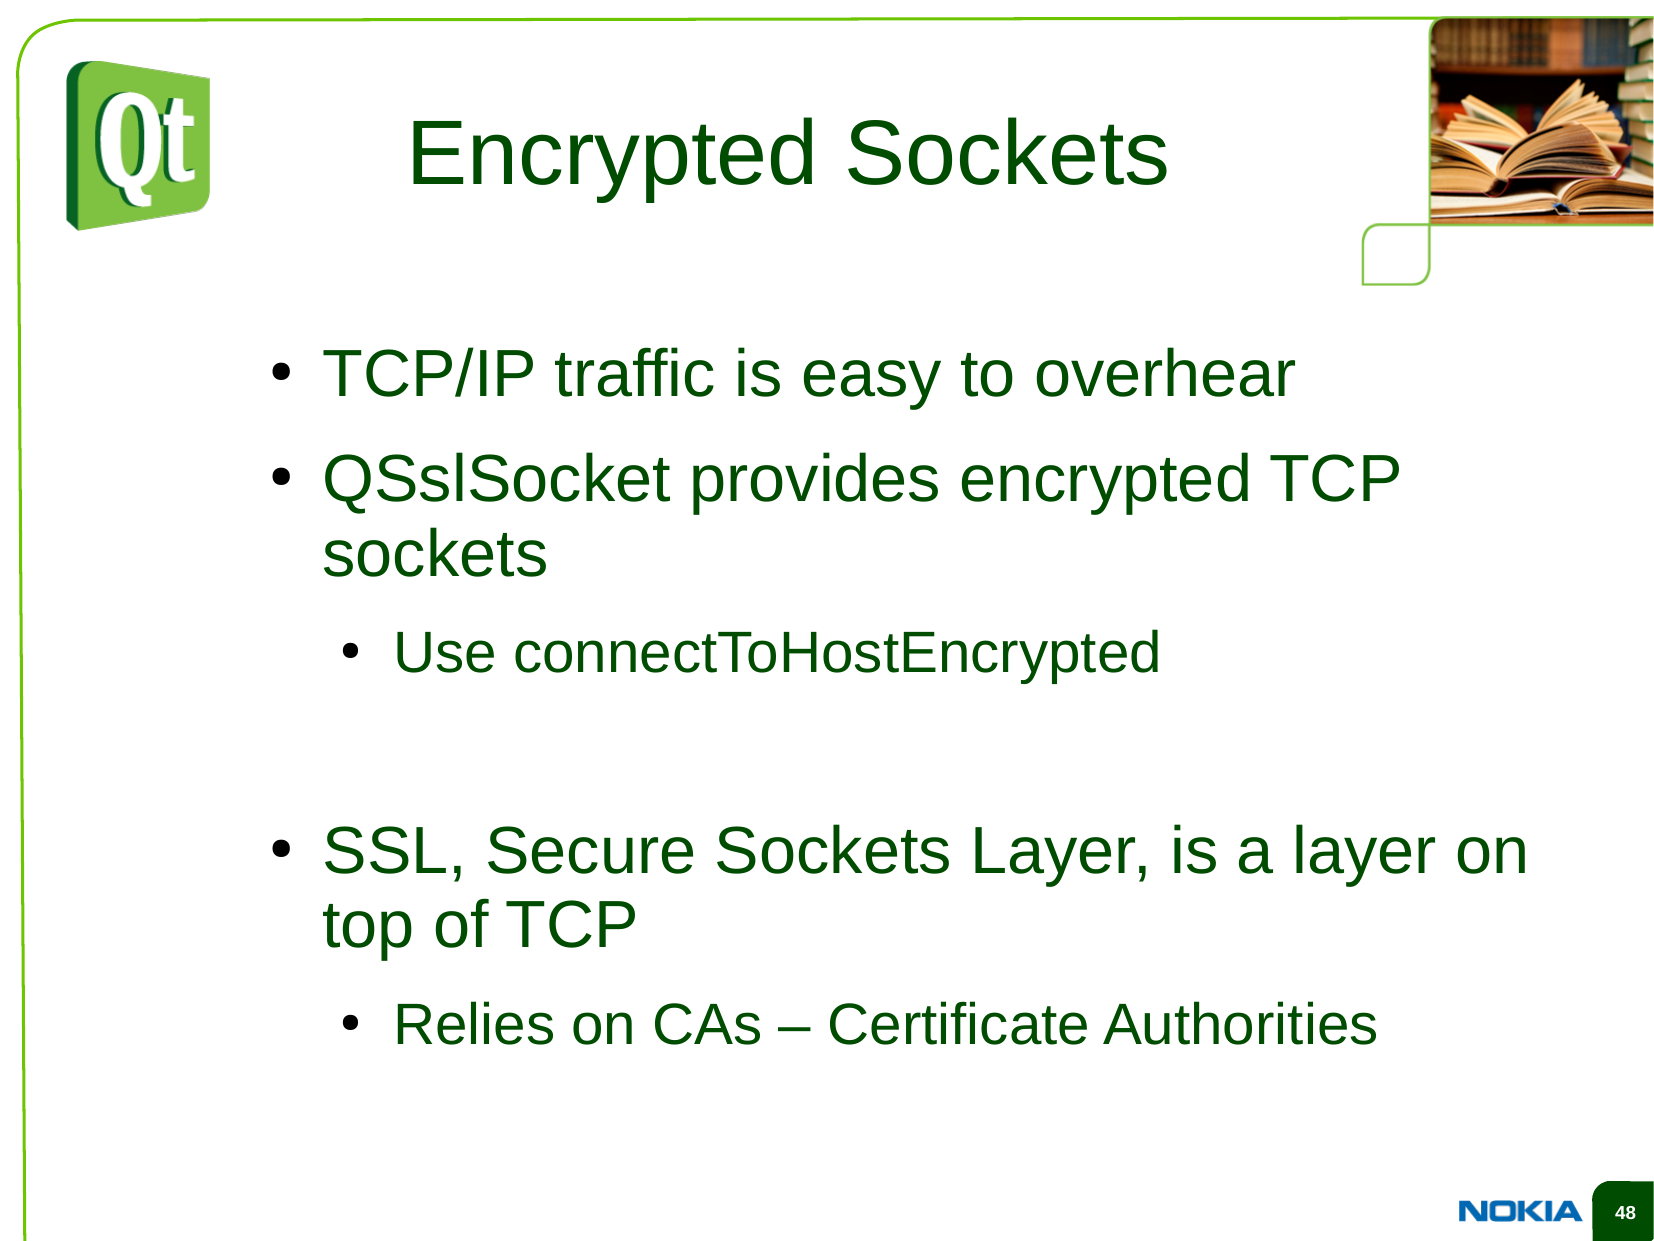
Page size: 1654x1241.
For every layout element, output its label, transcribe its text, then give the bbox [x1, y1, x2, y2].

picture [1459, 1200, 1583, 1222]
picture [66, 61, 210, 231]
list TCP/IP traffic is easy to overhear QSslSocket provides encrypted TCP sockets Use connectToHostEncrypted SSL, Secure Sockets Layer, is a layer on top of TCP Relies on CAs – Certificate Authorities [251, 336, 1571, 1085]
title Encrypted Sockets [251, 49, 1327, 257]
picture [1338, 5, 1654, 306]
